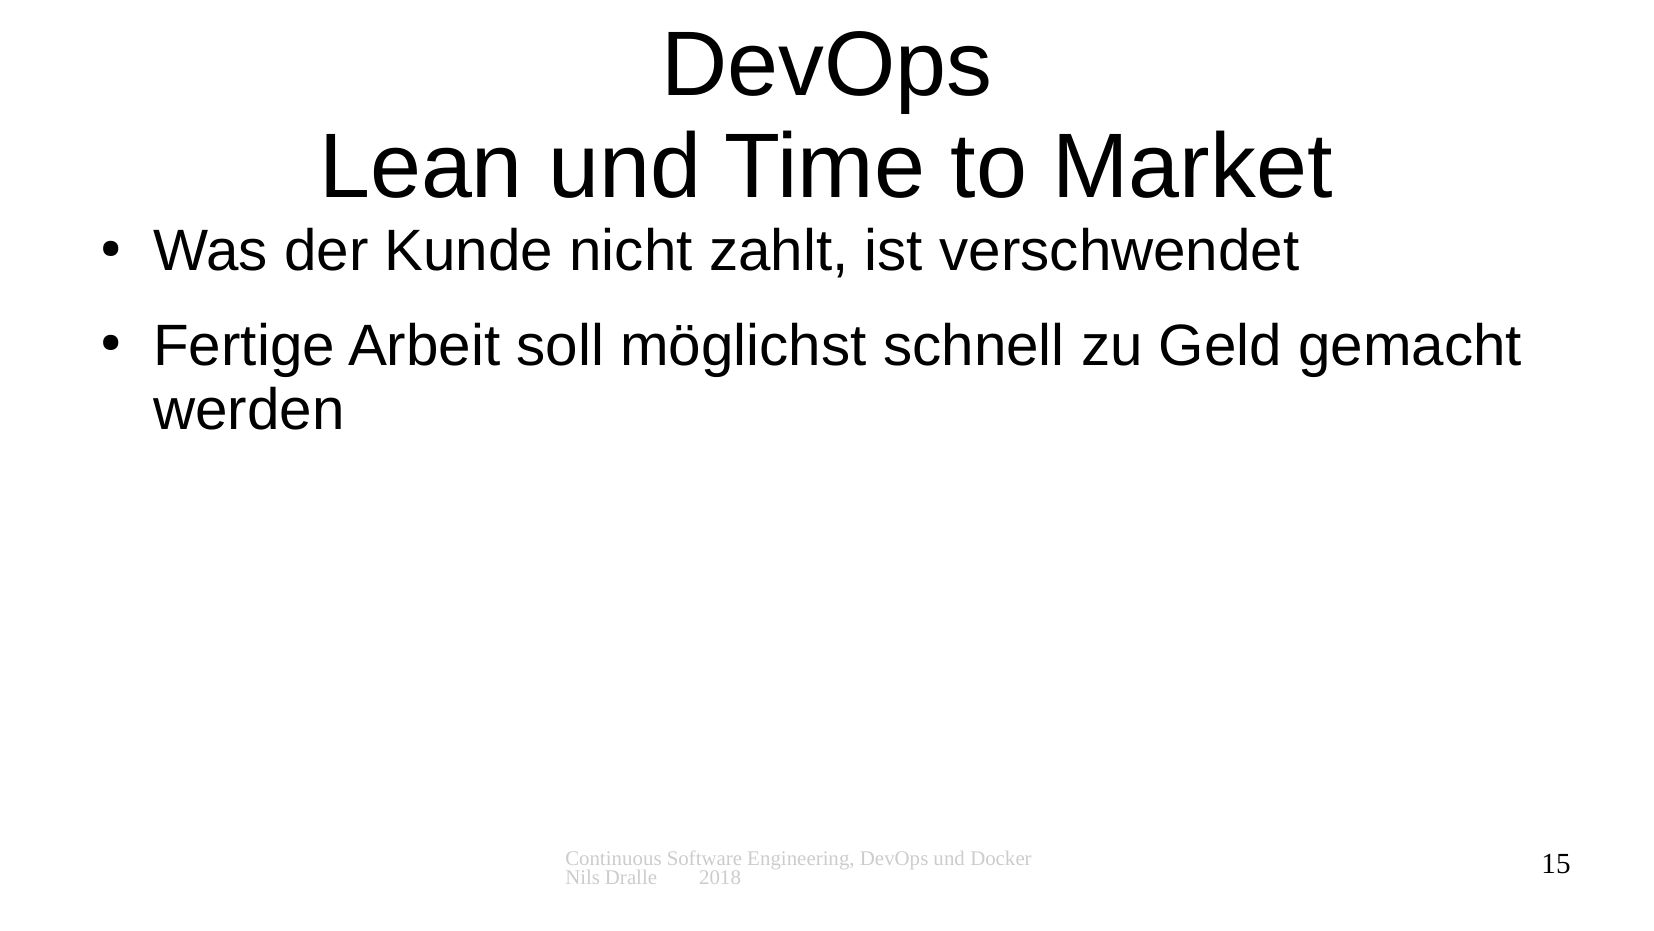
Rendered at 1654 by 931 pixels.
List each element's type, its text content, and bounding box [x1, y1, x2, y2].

list Was der Kunde nicht zahlt, ist verschwendet Fertige Arbeit soll möglichst schnell zu Geld gemacht werden [82, 217, 1571, 758]
title DevOps Lean und Time to Market [82, 12, 1571, 217]
